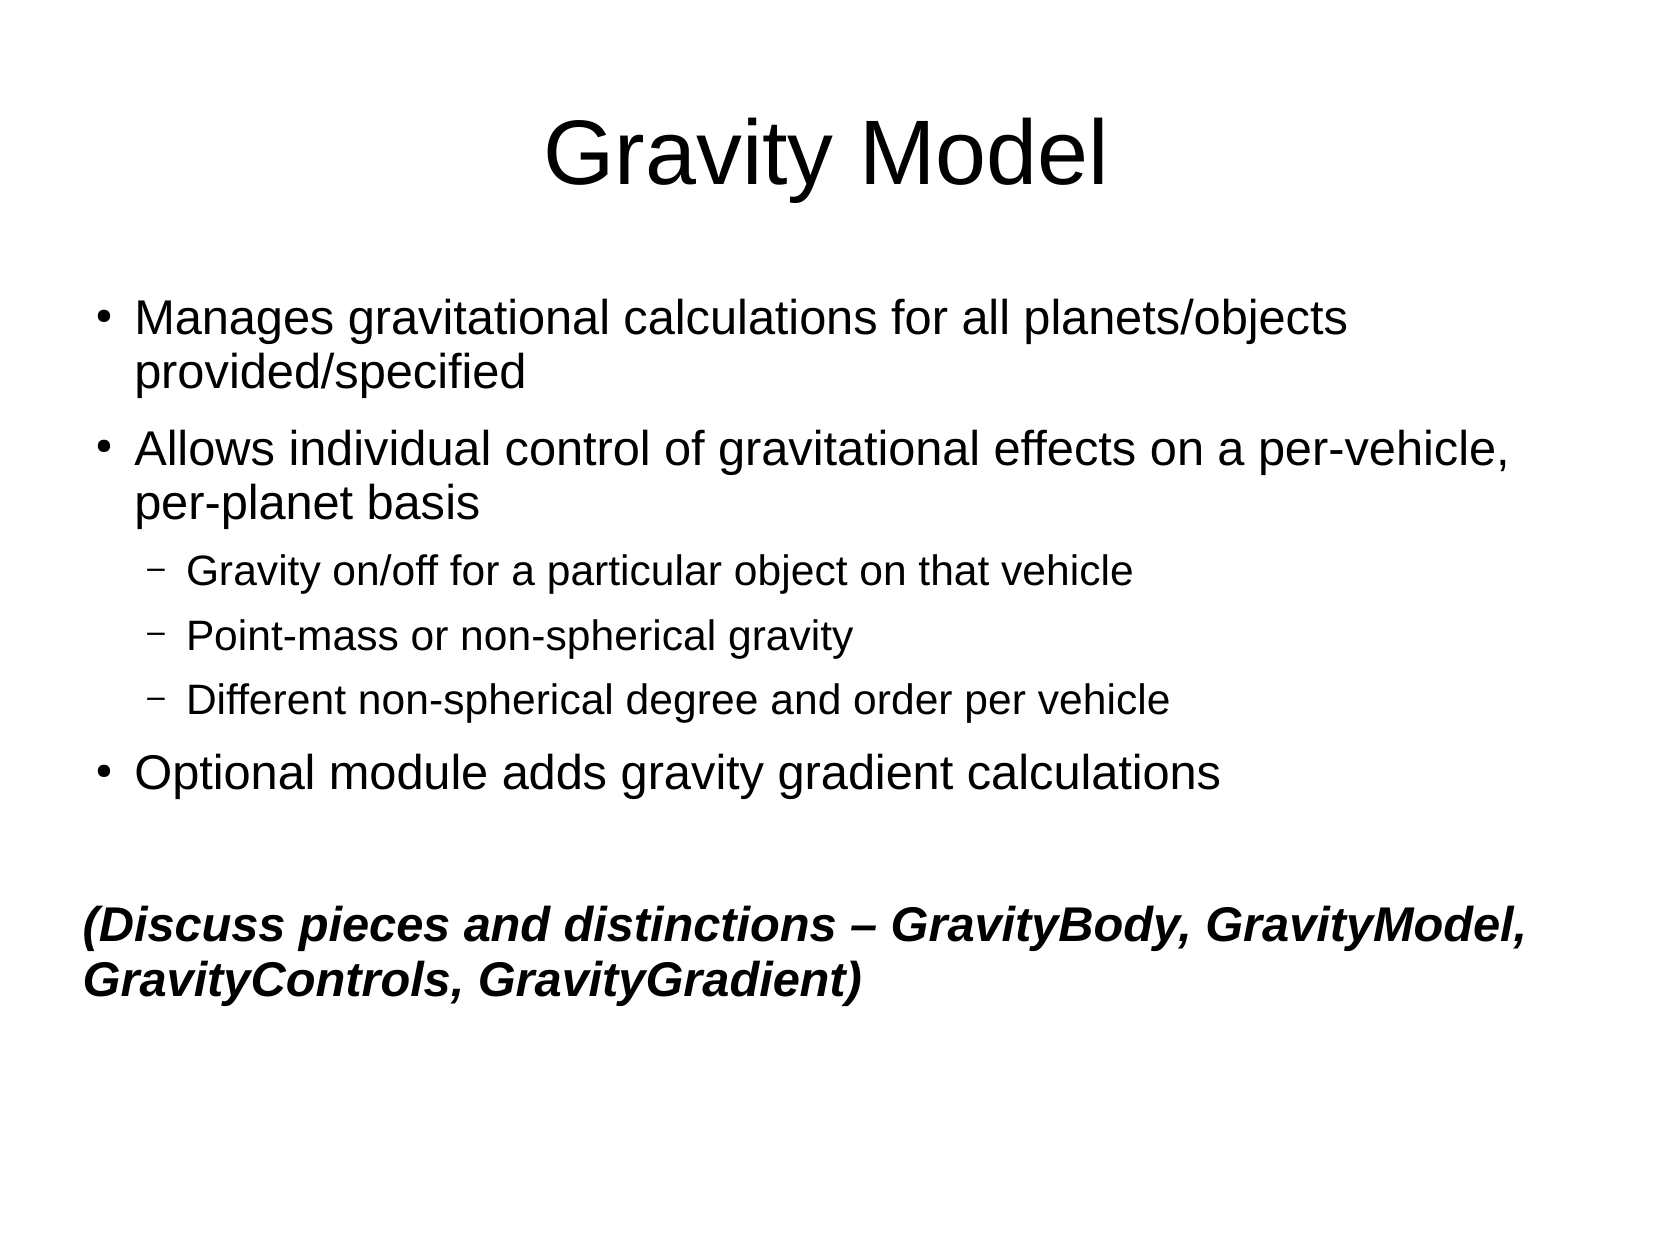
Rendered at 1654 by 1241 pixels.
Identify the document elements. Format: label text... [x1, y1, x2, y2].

list Manages gravitational calculations for all planets/objects provided/specified Allows individual control of gravitational effects on a per-vehicle, per-planet basis Gravity on/off for a particular object on that vehicle Point-mass or non-spherical gravity Different non-spherical degree and order per vehicle Optional module adds gravity gradient calculations (Discuss pieces and distinctions – GravityBody, GravityModel, GravityControls, GravityGradient) [82, 290, 1571, 1010]
title Gravity Model [82, 49, 1571, 257]
